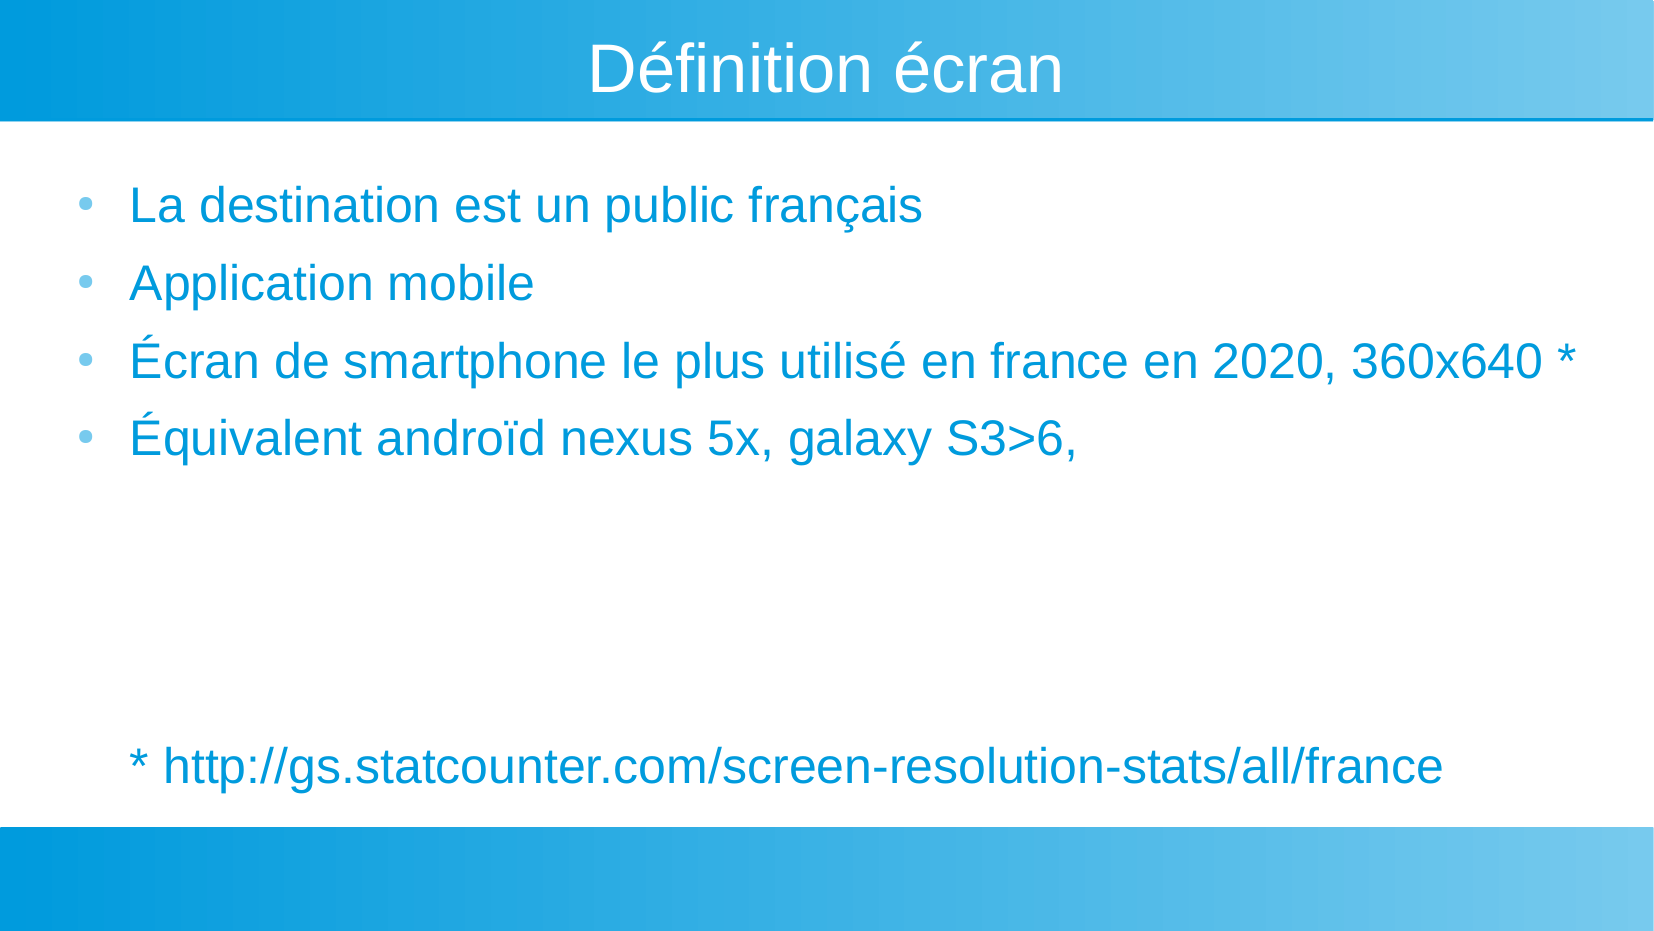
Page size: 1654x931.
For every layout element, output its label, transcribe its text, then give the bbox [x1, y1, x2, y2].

title Définition écran [59, 29, 1595, 108]
list * http://gs.statcounter.com/screen-resolution-stats/all/france [59, 738, 1595, 798]
list La destination est un public français Application mobile Écran de smartphone le plus utilisé en france en 2020, 360x640 * Équivalent androïd nexus 5x, galaxy S3>6, [59, 177, 1595, 650]
